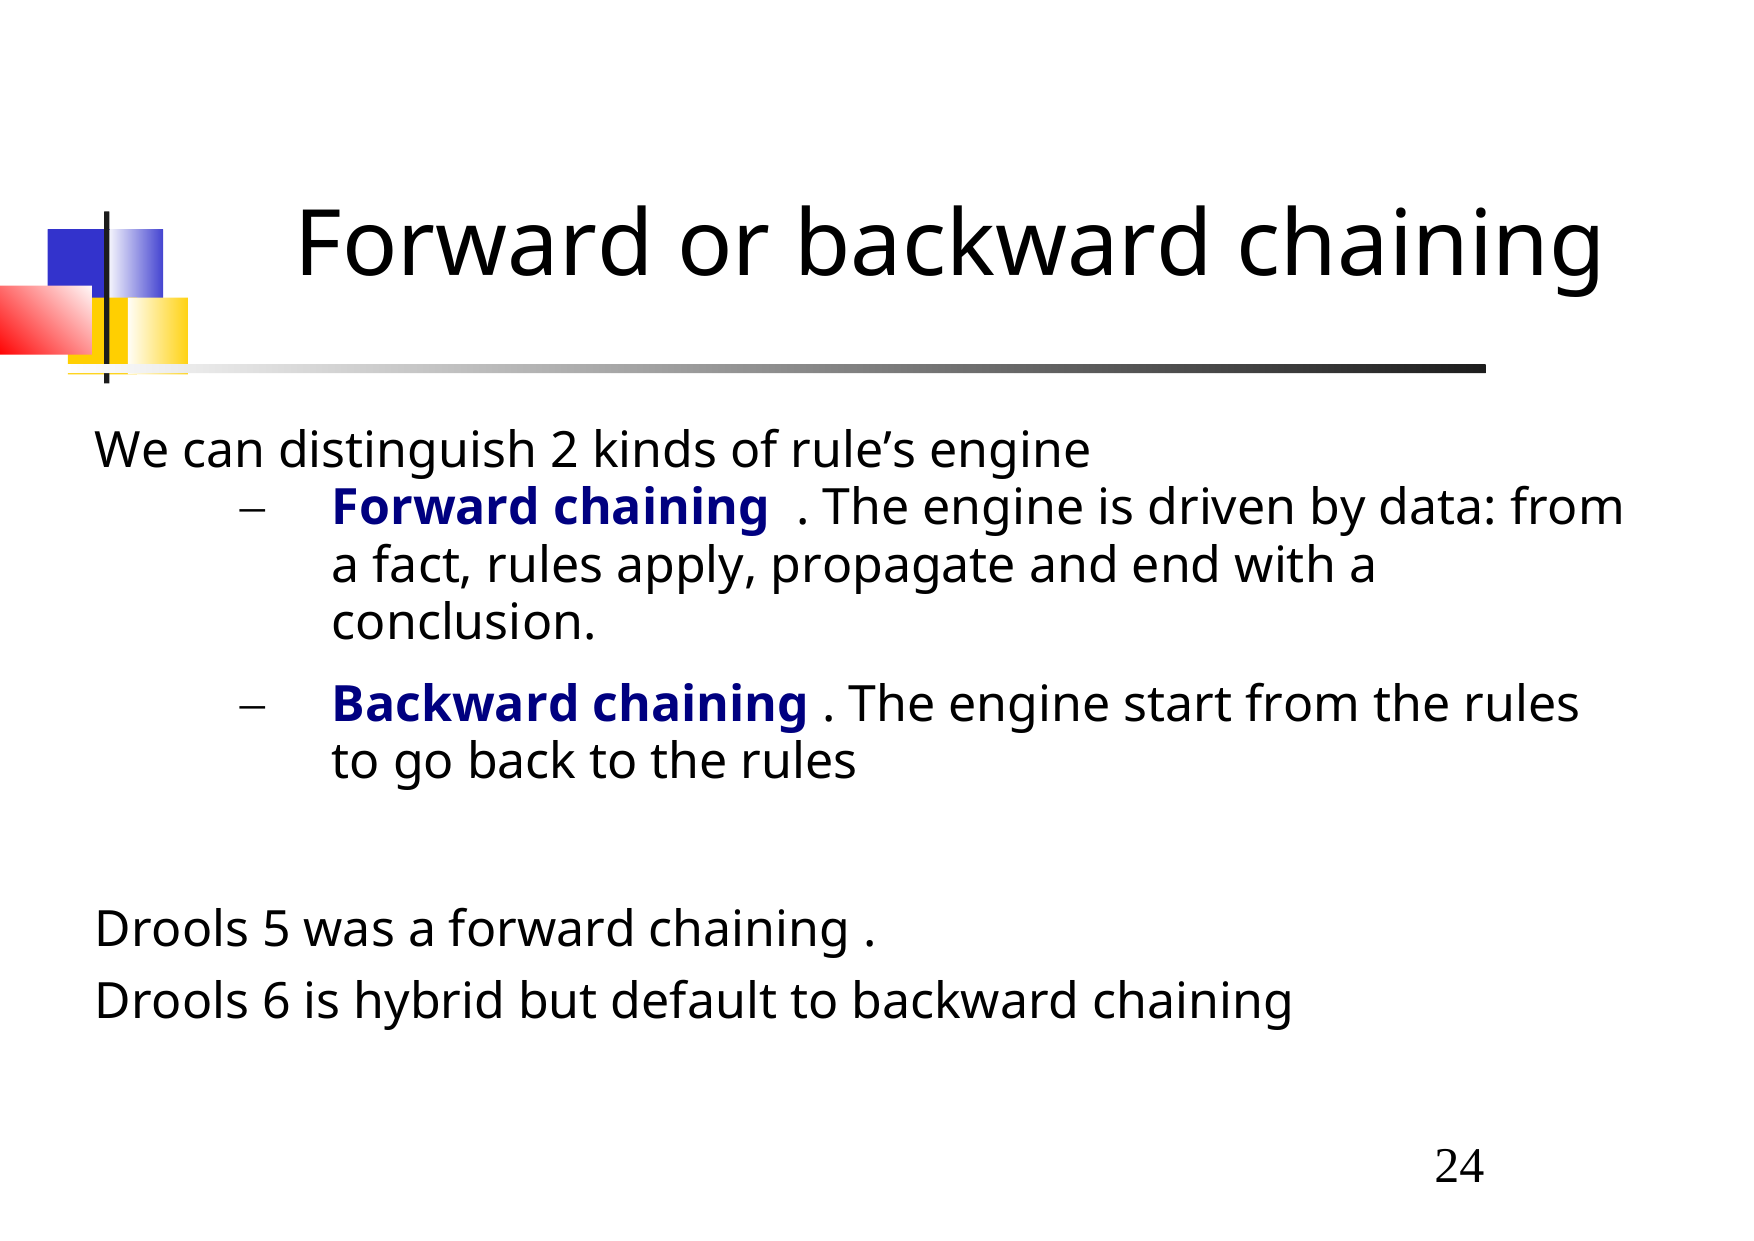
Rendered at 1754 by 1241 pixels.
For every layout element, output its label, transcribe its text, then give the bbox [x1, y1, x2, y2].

title Forward or backward chaining [236, 147, 1667, 341]
list We can distinguish 2 kinds of rule’s engine Forward chaining . The engine is driven by data: from a fact, rules apply, propagate and end with a conclusion. Backward chaining . The engine start from the rules to go back to the rules Drools 5 was a forward chaining . Drools 6 is hybrid but default to backward chaining [75, 413, 1654, 1103]
